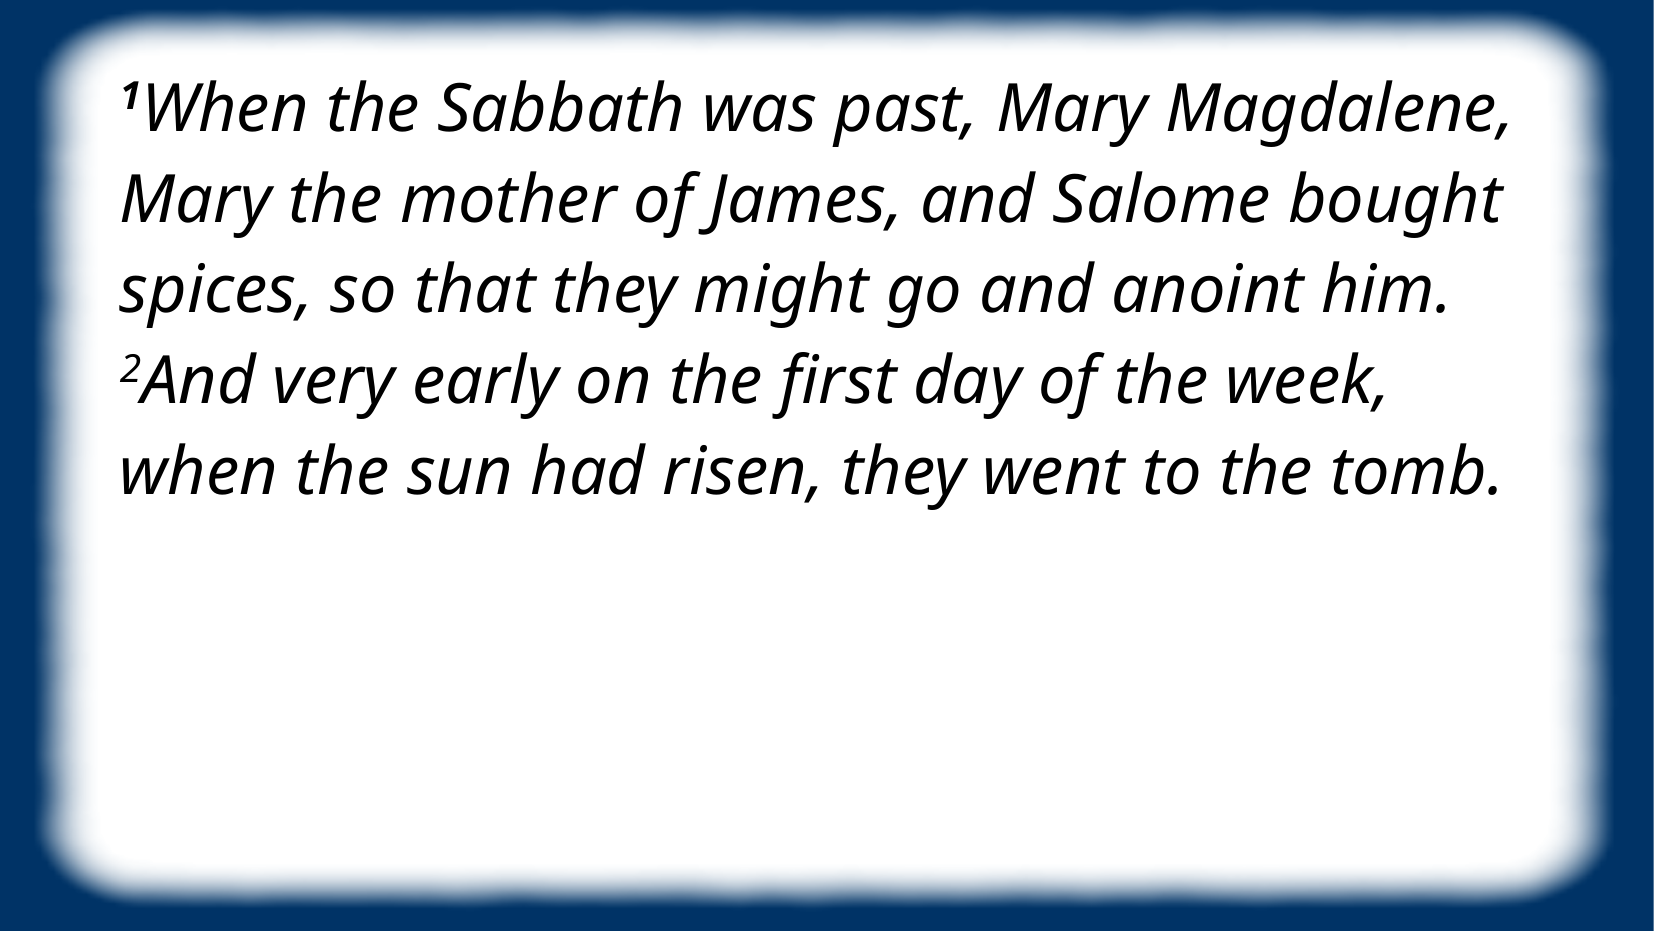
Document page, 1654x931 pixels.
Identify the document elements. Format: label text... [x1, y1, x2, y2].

text_box 1When the Sabbath was past, Mary Magdalene, Mary the mother of James, and Salome bought spices, so that they might go and anoint him. 2And very early on the first day of the week, when the sun had risen, they went to the tomb. [105, 52, 1561, 556]
picture [0, 0, 1654, 931]
